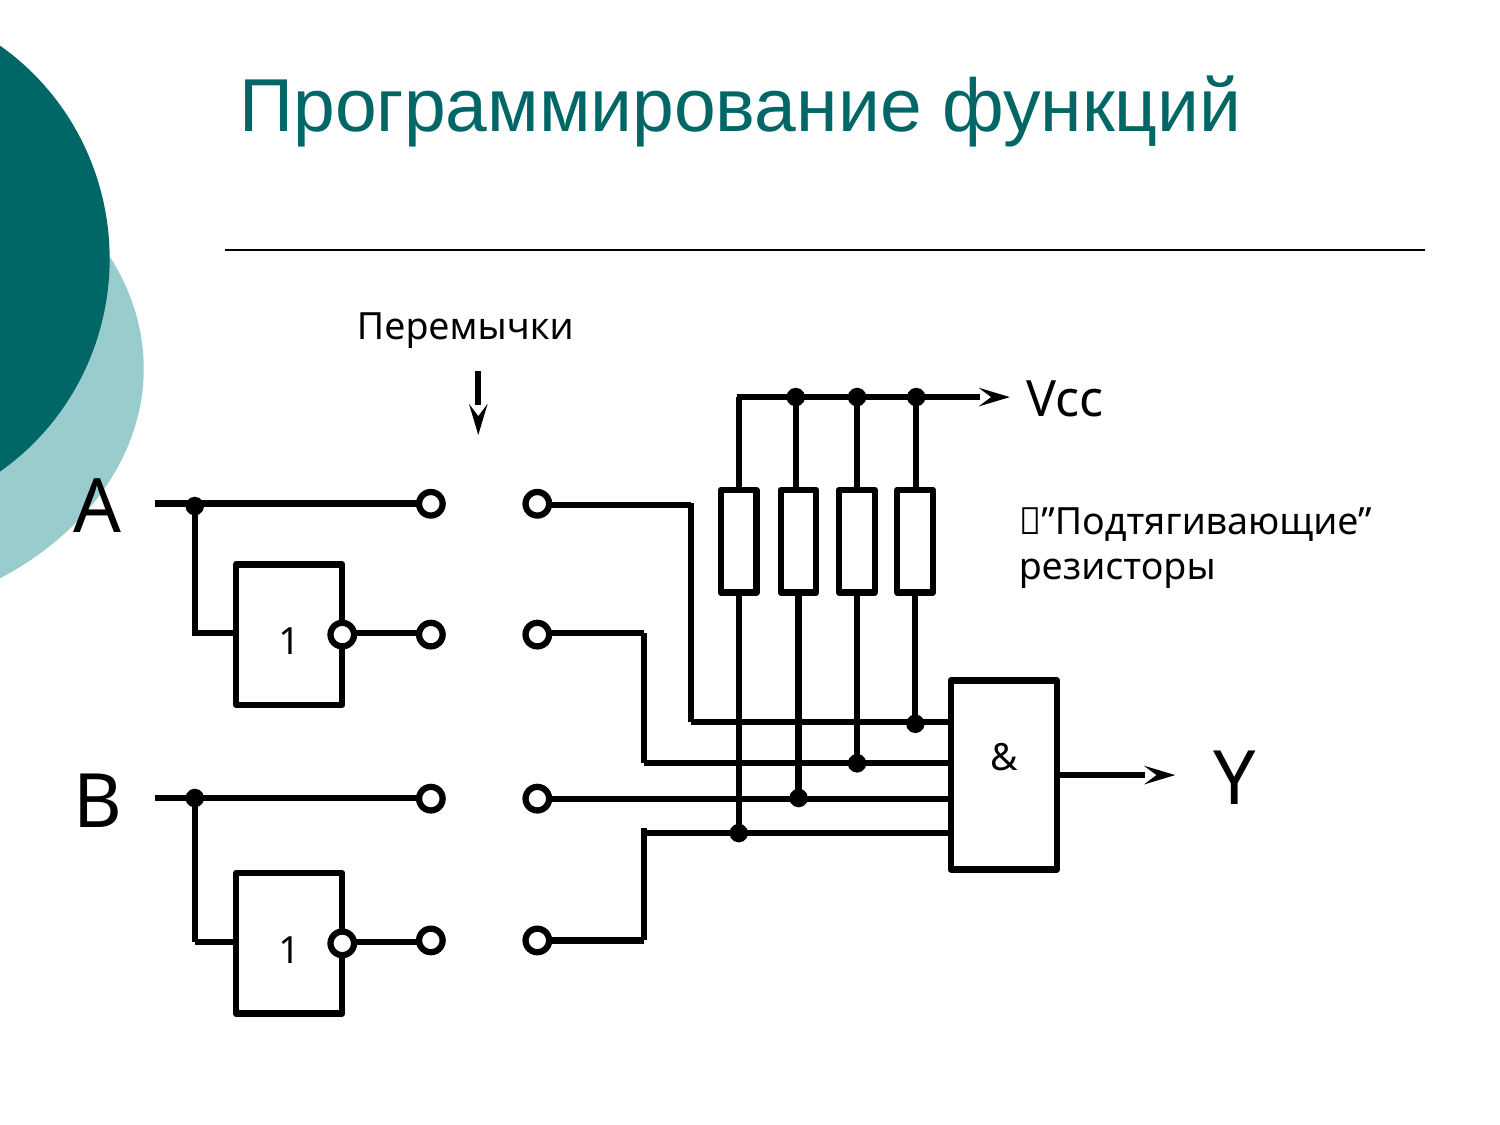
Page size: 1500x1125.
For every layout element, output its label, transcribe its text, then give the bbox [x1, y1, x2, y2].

text_box & [950, 680, 1057, 870]
text_box ”Подтягивающие” резисторы [1003, 489, 1447, 595]
text_box [330, 622, 355, 647]
text_box 1 [235, 564, 343, 705]
text_box [330, 931, 355, 956]
text_box [525, 786, 550, 811]
text_box [419, 786, 443, 811]
text_box Vcc [1011, 359, 1236, 434]
text_box [419, 491, 443, 516]
text_box B [58, 744, 154, 850]
text_box [419, 622, 443, 647]
text_box 1 [235, 873, 343, 1014]
text_box Перемычки [342, 294, 653, 355]
text_box [525, 491, 550, 516]
text_box [419, 928, 443, 953]
text_box [525, 928, 550, 953]
text_box [525, 622, 550, 647]
text_box Y [1198, 722, 1294, 827]
text_box A [58, 450, 154, 556]
title Программирование функций [224, 49, 1425, 237]
